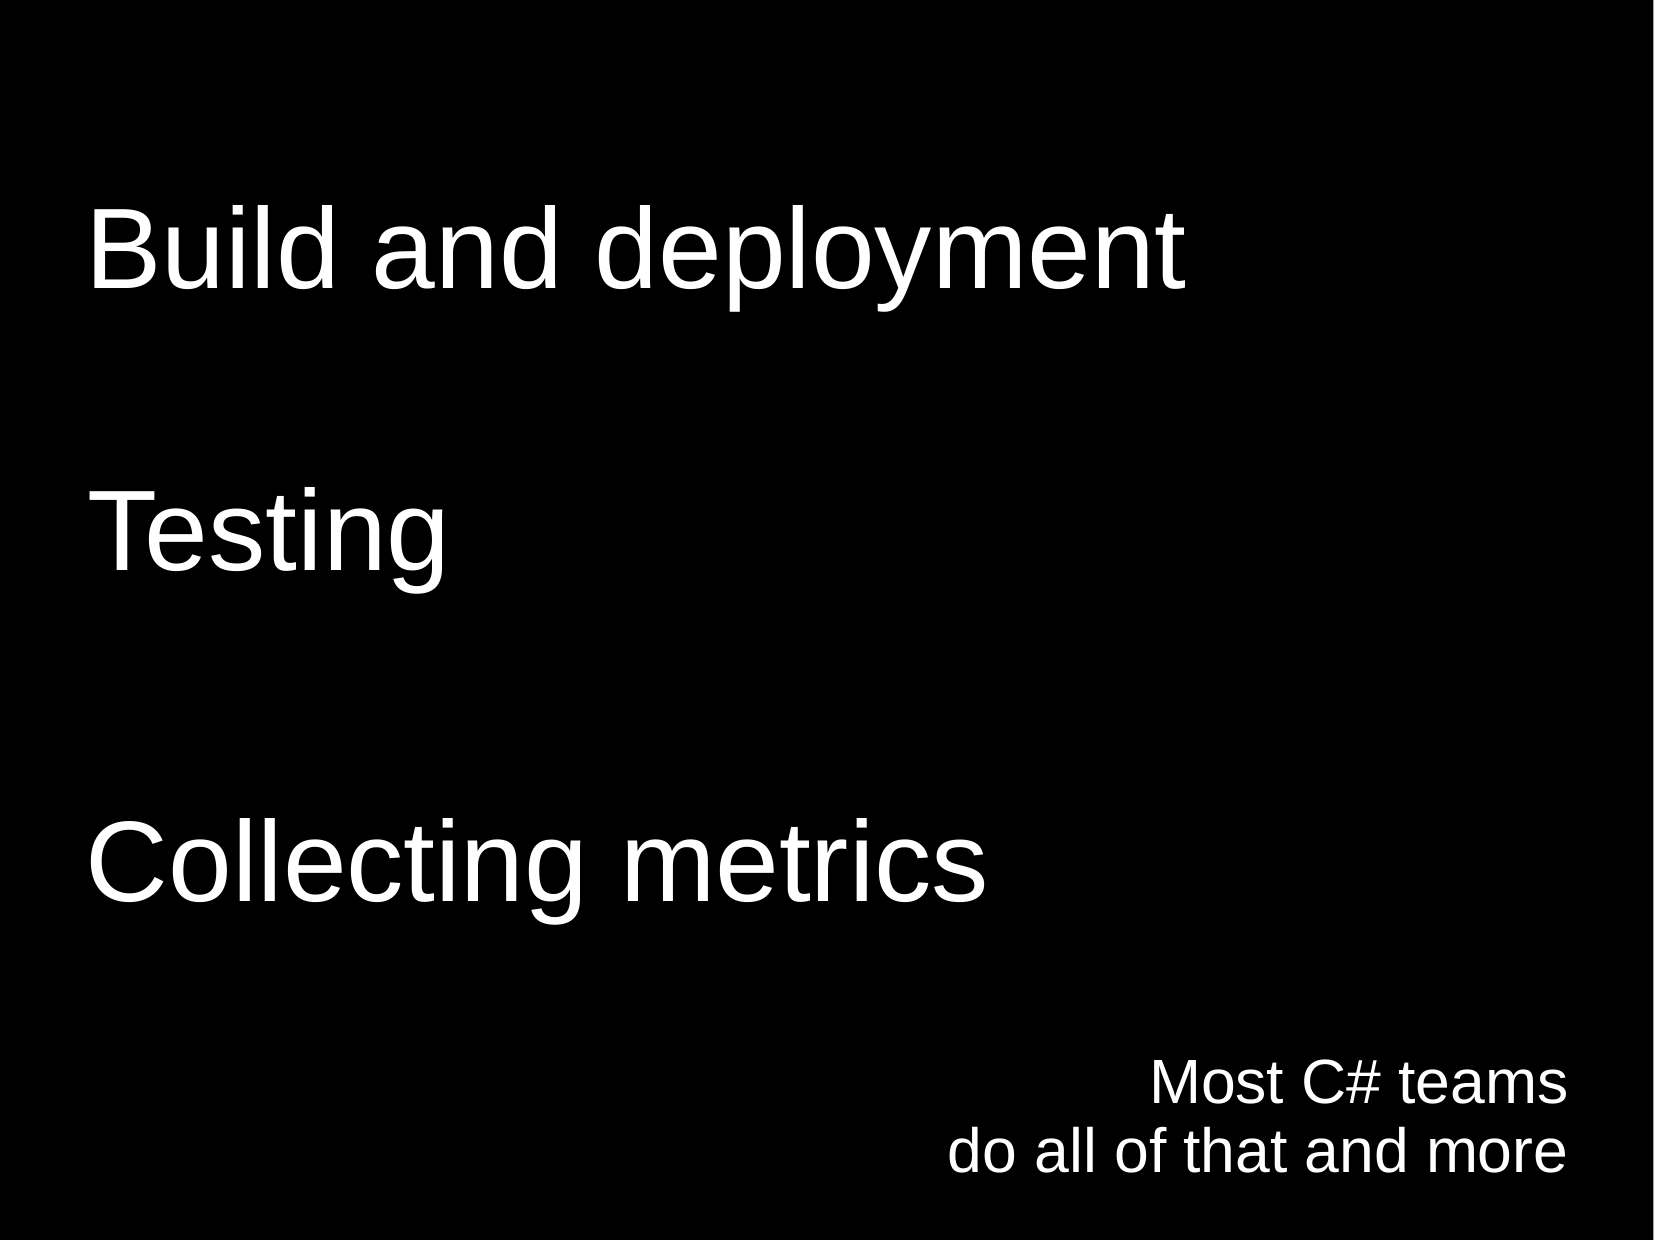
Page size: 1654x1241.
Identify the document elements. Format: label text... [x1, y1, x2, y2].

text_box Build and deployment [70, 177, 1203, 321]
text_box Testing [73, 459, 466, 603]
text_box Most C# teams do all of that and more [933, 1039, 1607, 1194]
text_box Collecting metrics [70, 790, 1005, 934]
